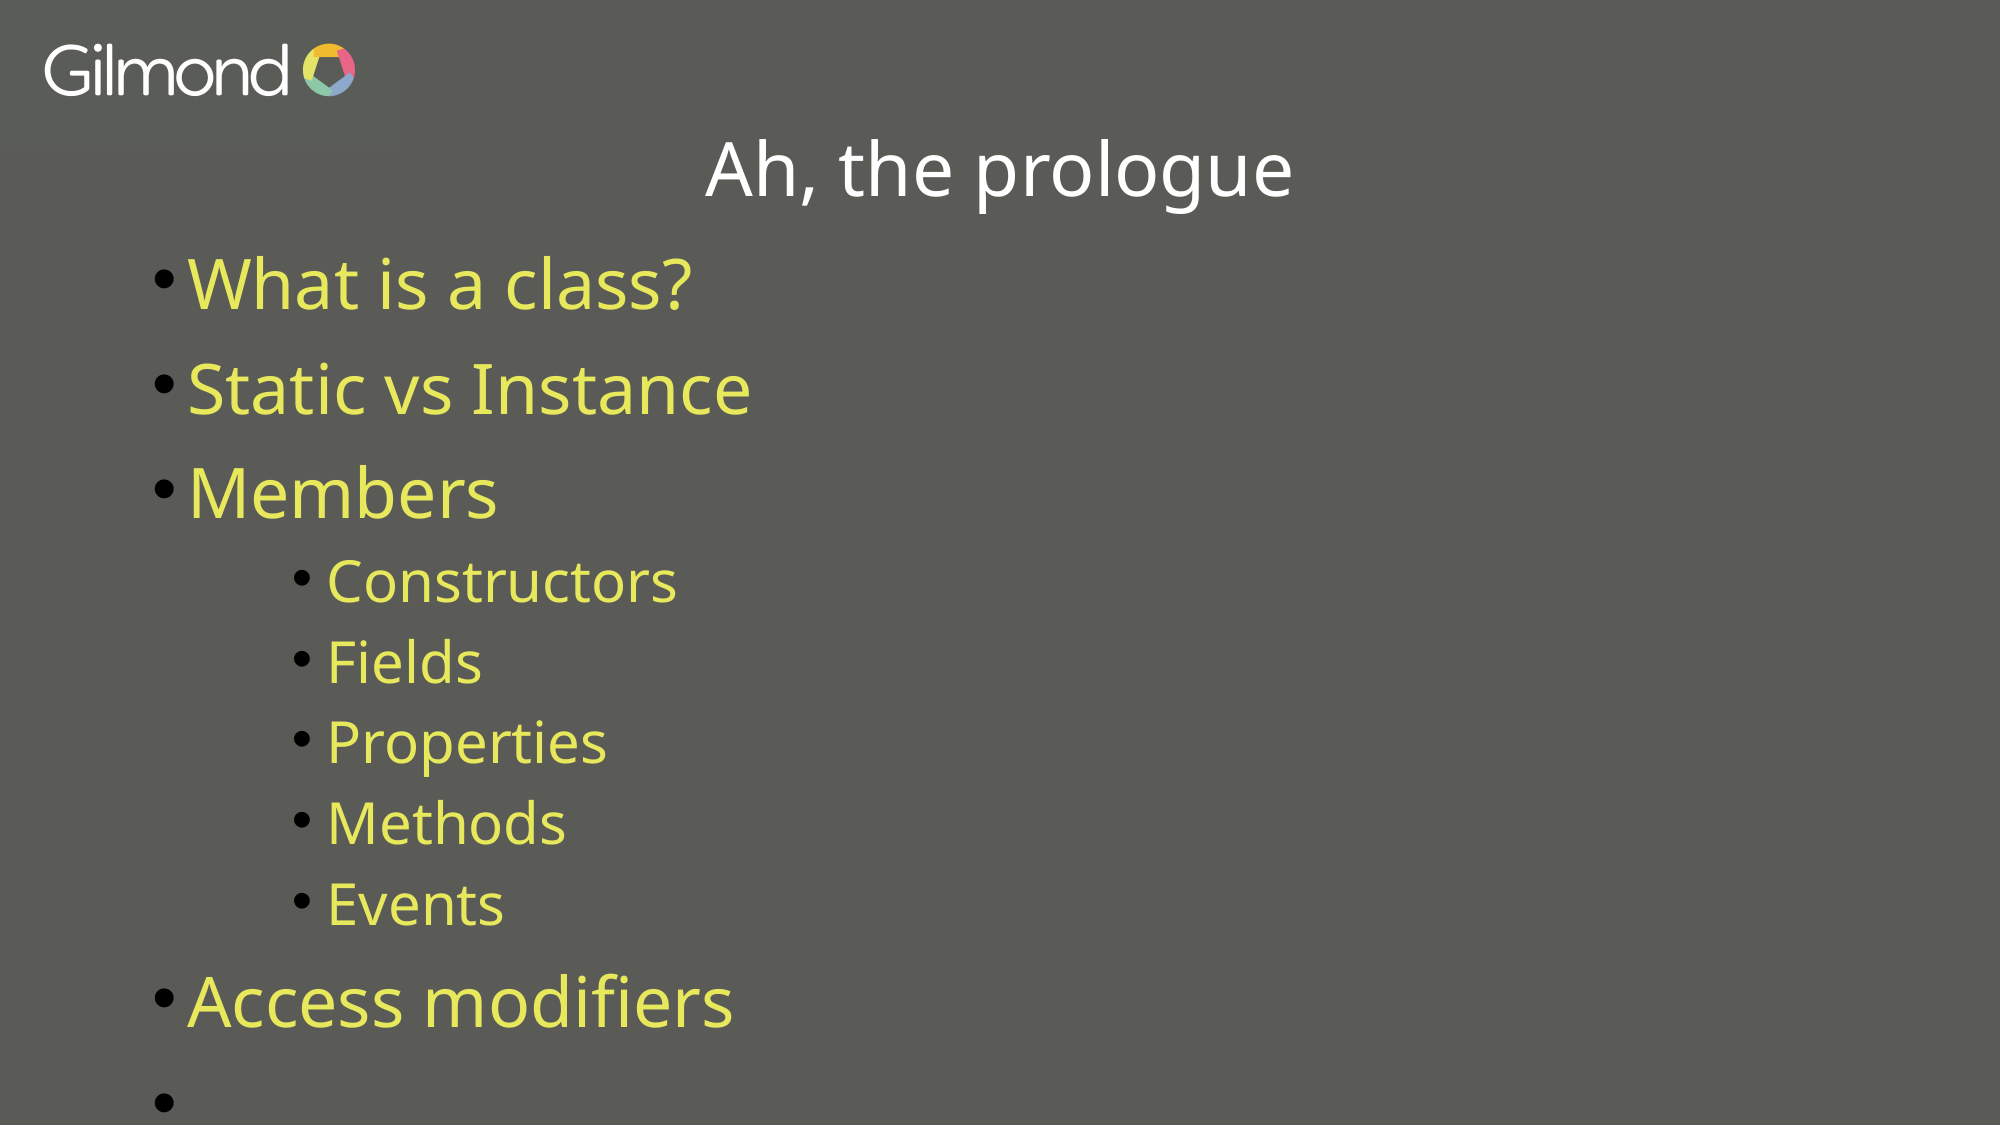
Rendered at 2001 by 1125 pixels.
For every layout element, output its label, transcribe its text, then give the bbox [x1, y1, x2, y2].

title Ah, the prologue [137, 59, 1863, 233]
list What is a class? Static vs Instance Members Constructors Fields Properties Methods Events Access modifiers [137, 233, 1863, 1053]
picture [0, 0, 399, 149]
